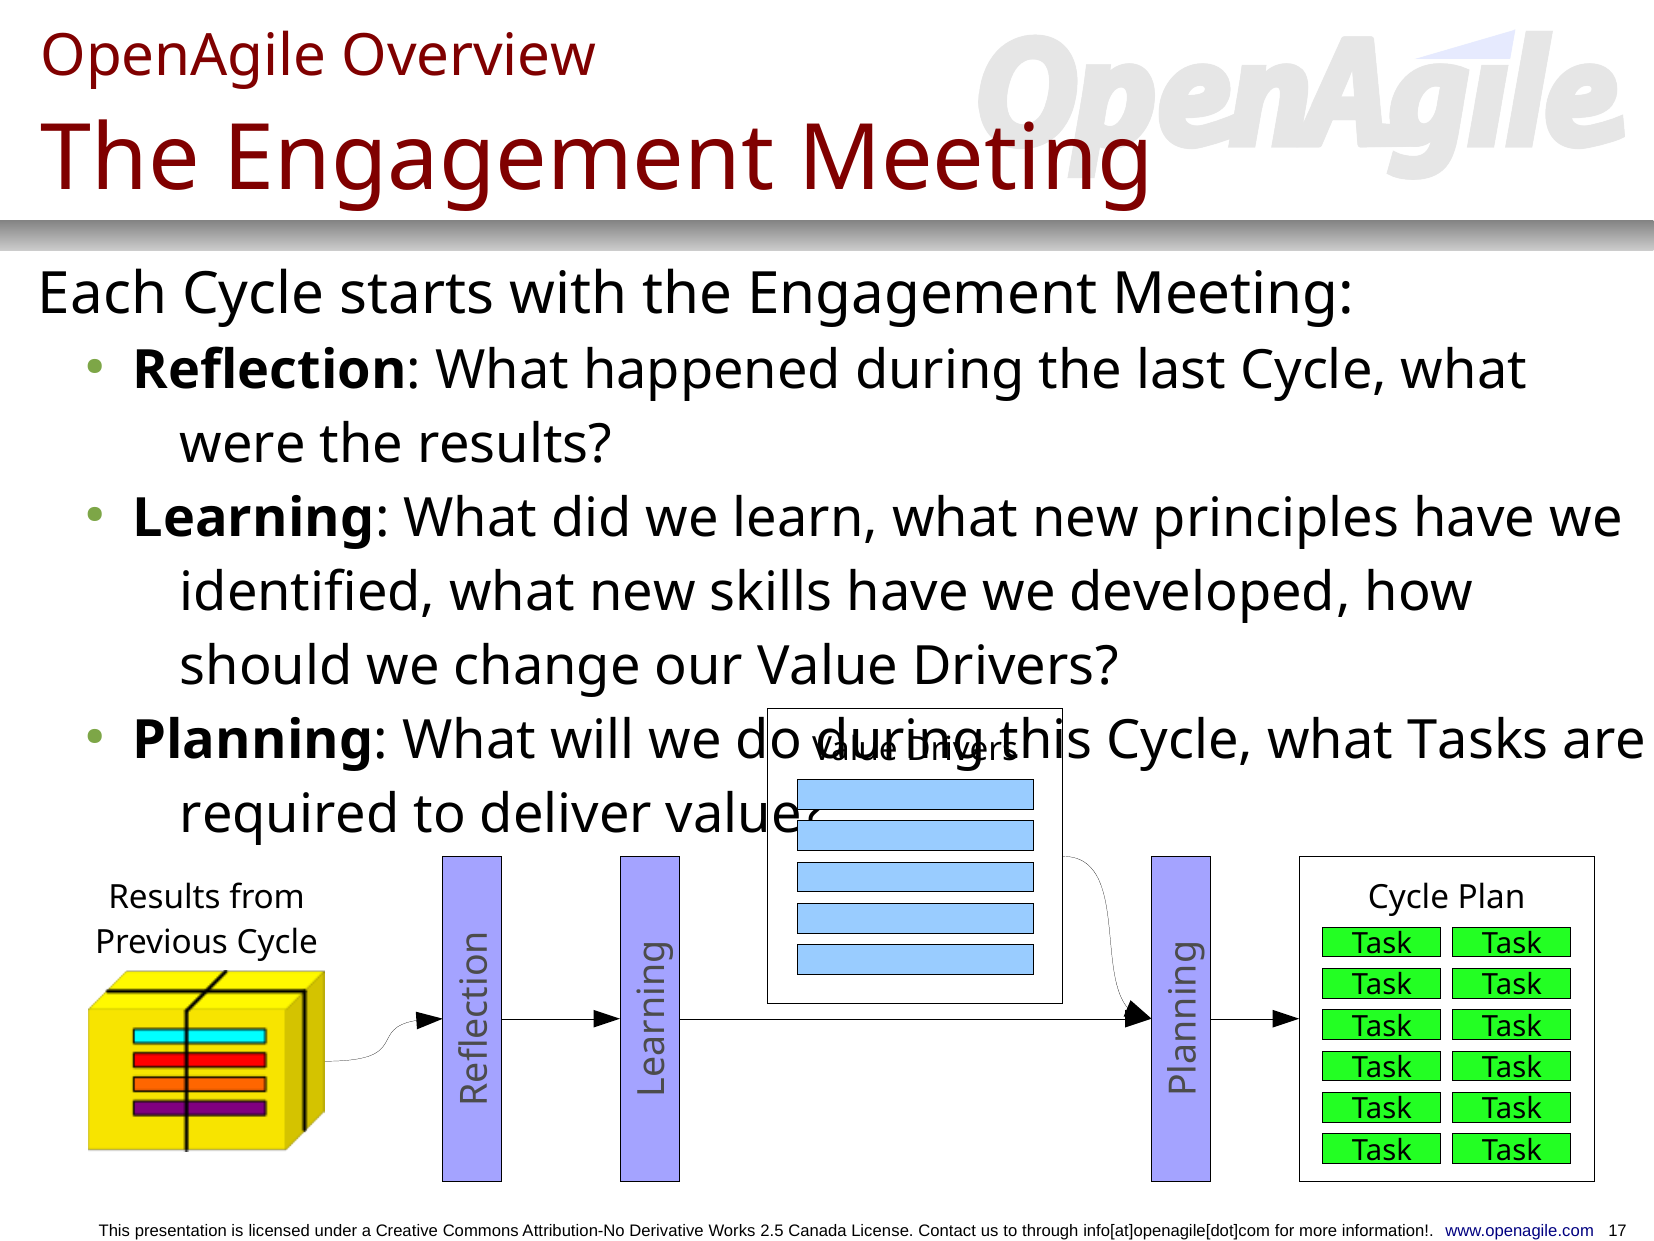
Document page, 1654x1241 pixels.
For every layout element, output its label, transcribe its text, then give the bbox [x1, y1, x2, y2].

text_box Planning [1151, 856, 1211, 1182]
text_box Task [1322, 927, 1441, 957]
text_box Value Drivers [797, 720, 1034, 775]
text_box Task [1322, 1133, 1441, 1164]
text_box Task [1452, 1133, 1571, 1164]
text_box Task [1452, 927, 1571, 957]
text_box [797, 862, 1034, 892]
title OpenAgile Overview The Engagement Meeting [40, 8, 1654, 222]
text_box Cycle Plan [1328, 868, 1565, 923]
text_box [797, 779, 1034, 810]
text_box Task [1452, 1009, 1571, 1040]
text_box Task [1452, 1092, 1571, 1123]
text_box Task [1452, 968, 1571, 999]
text_box Learning [620, 856, 680, 1182]
text_box [797, 903, 1034, 934]
text_box Results from Previous Cycle [59, 870, 355, 965]
text_box Task [1322, 968, 1441, 999]
text_box Task [1322, 1092, 1441, 1123]
text_box Task [1322, 1051, 1441, 1081]
picture [88, 970, 325, 1152]
text_box Reflection [442, 856, 502, 1182]
text_box Task [1322, 1009, 1441, 1040]
text_box Task [1452, 1051, 1571, 1081]
list Each Cycle starts with the Engagement Meeting: Reflection: What happened during the last Cycle, what were the results? Learning: What did we learn, what new principles have we identified, what new skills have we developed, how should we change our Value Drivers? Planning: What will we do during this Cycle, what Tasks are required to deliver value? [37, 251, 1654, 1192]
text_box [797, 944, 1034, 975]
text_box [797, 820, 1034, 851]
